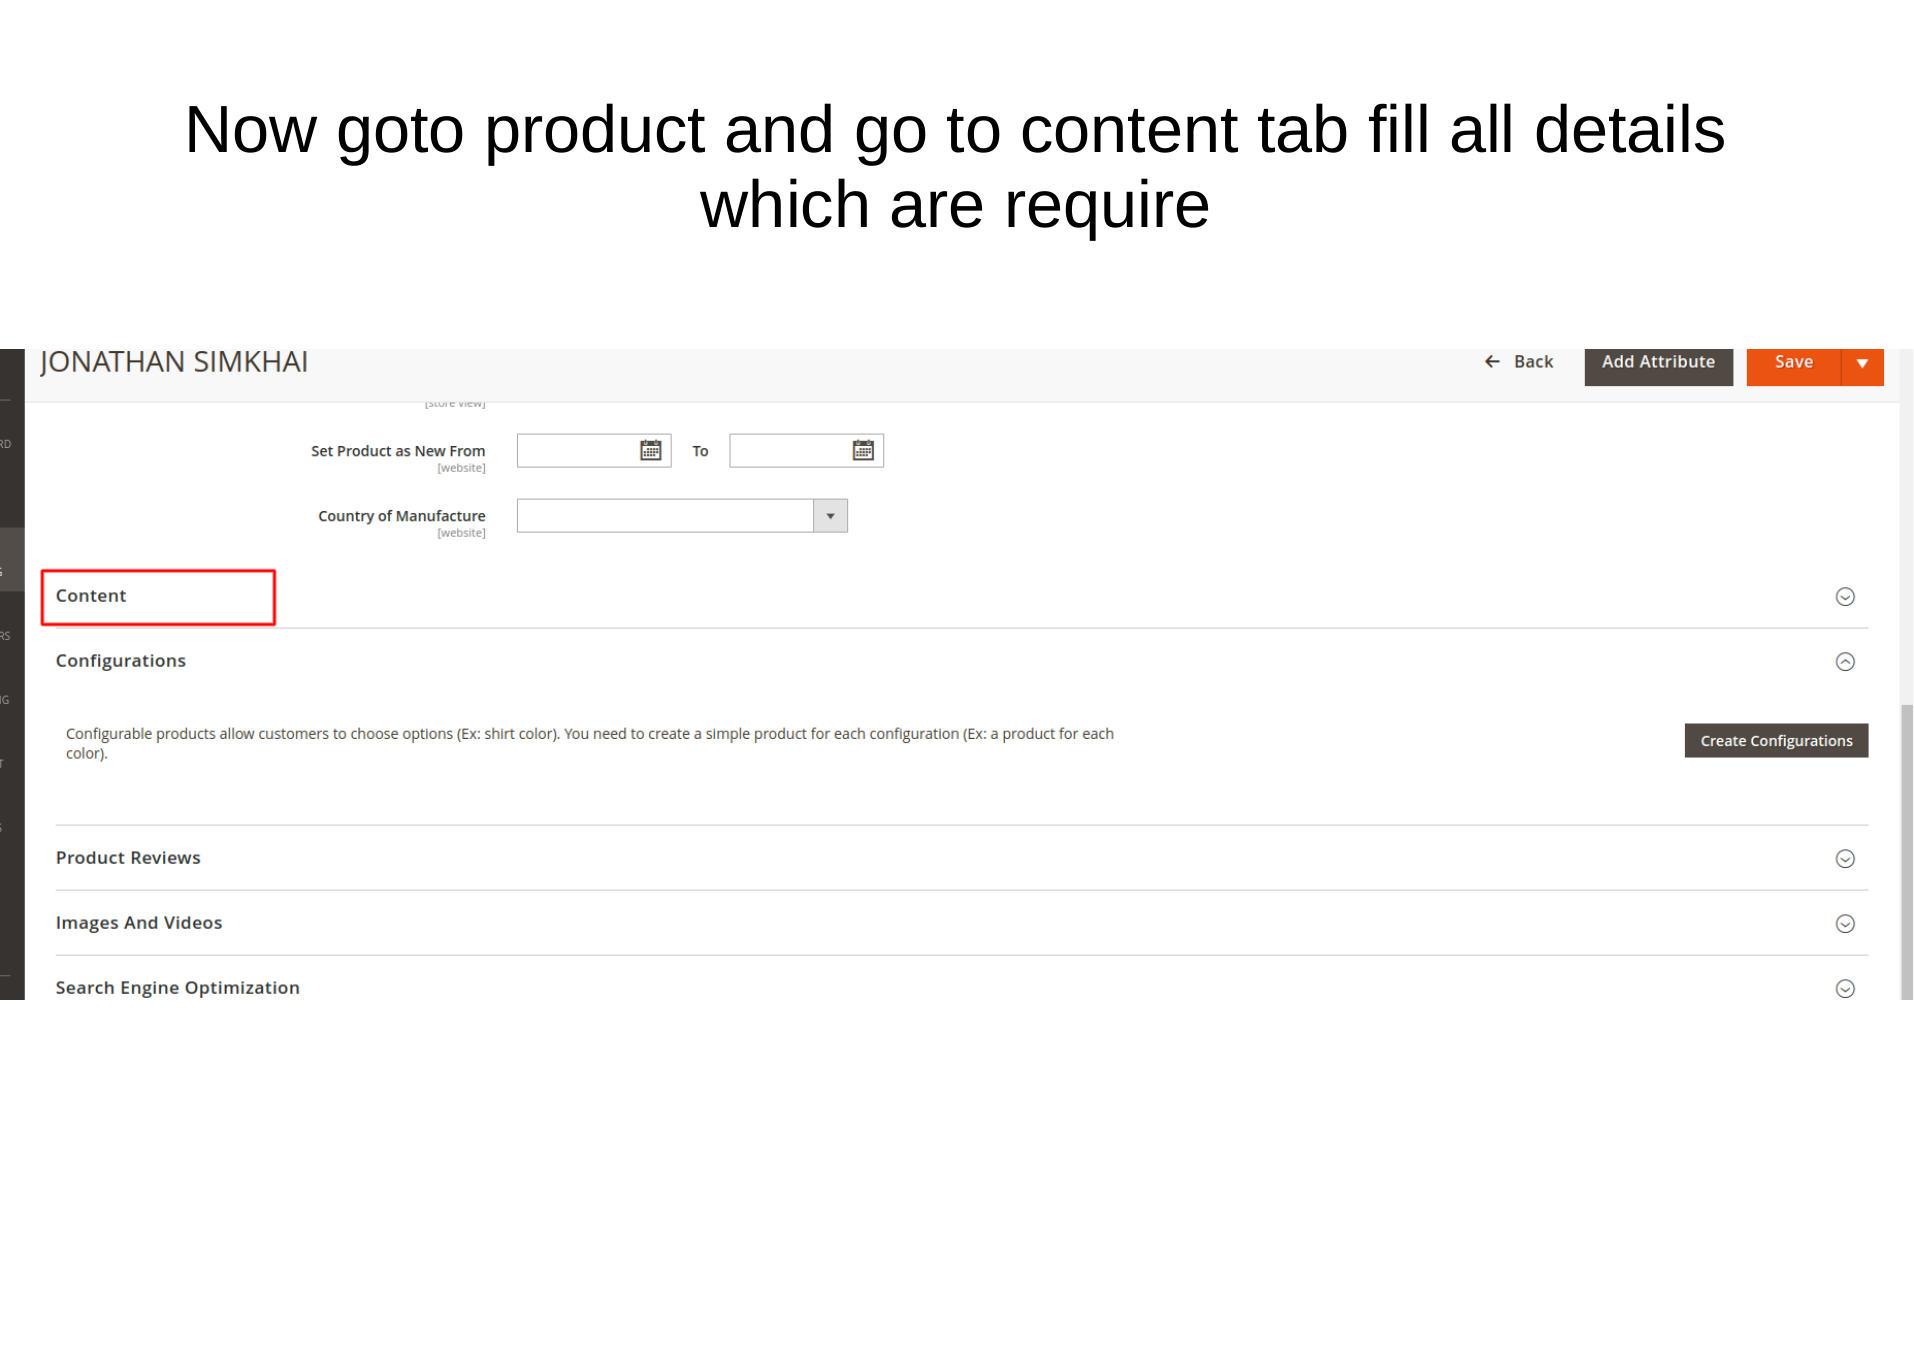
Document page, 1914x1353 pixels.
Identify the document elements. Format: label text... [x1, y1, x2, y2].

picture [0, 349, 1914, 1000]
title Now goto product and go to content tab fill all details which are require [95, 53, 1818, 280]
